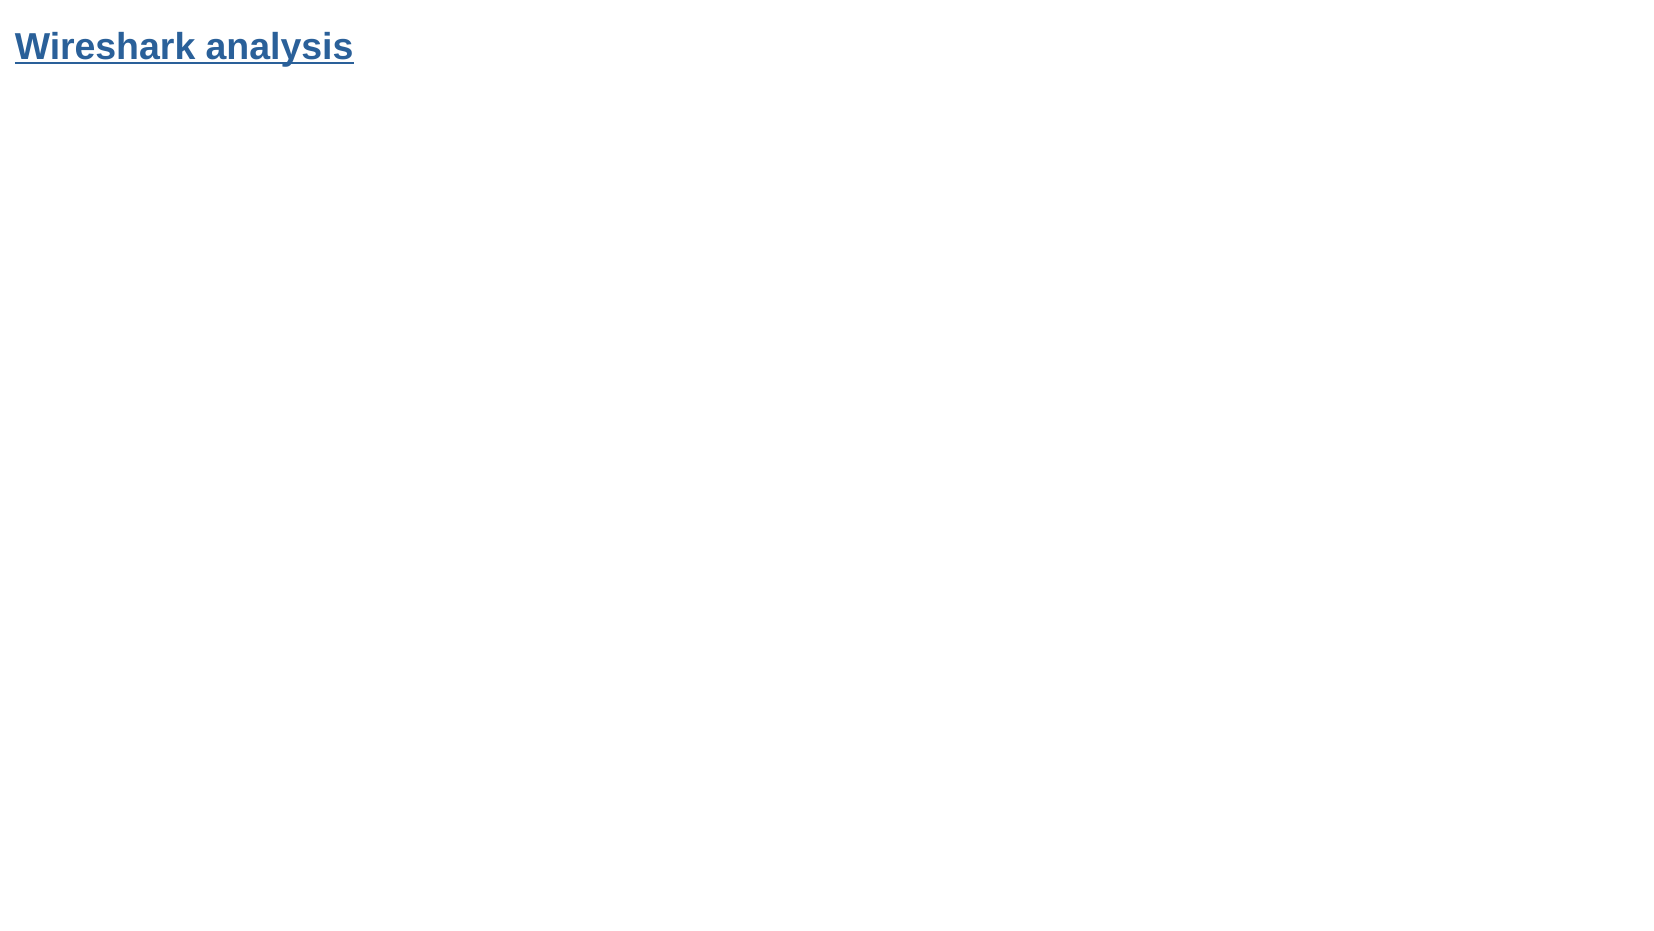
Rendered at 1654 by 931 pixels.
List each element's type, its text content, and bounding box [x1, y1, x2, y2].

text_box Wireshark analysis [0, 18, 863, 113]
